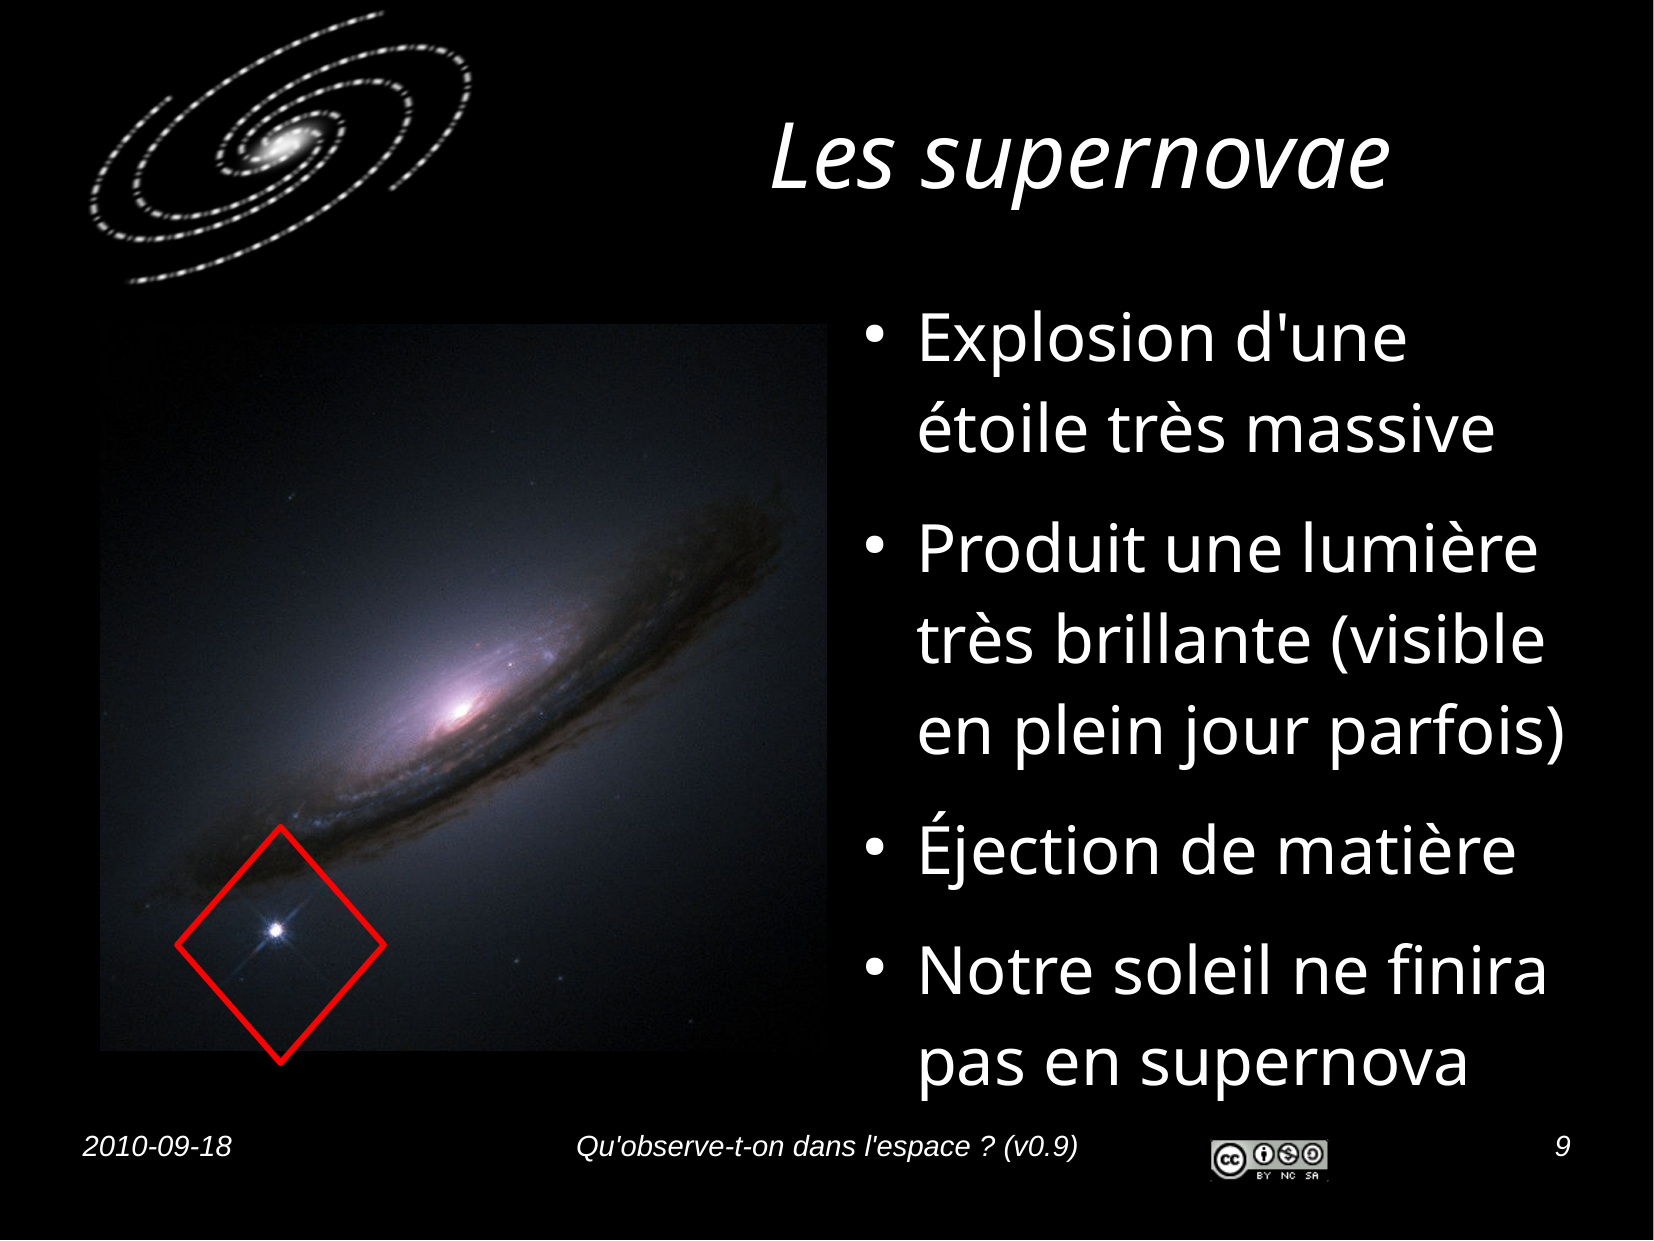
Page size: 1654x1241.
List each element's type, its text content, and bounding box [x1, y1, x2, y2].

picture [1210, 1139, 1329, 1182]
list Explosion d'une étoile très massive Produit une lumière très brillante (visible en plein jour parfois) Éjection de matière Notre soleil ne finira pas en supernova [845, 290, 1572, 1109]
picture [88, 8, 473, 286]
picture [182, 832, 379, 1051]
picture [100, 324, 827, 1051]
title Les supernovae [590, 56, 1571, 250]
